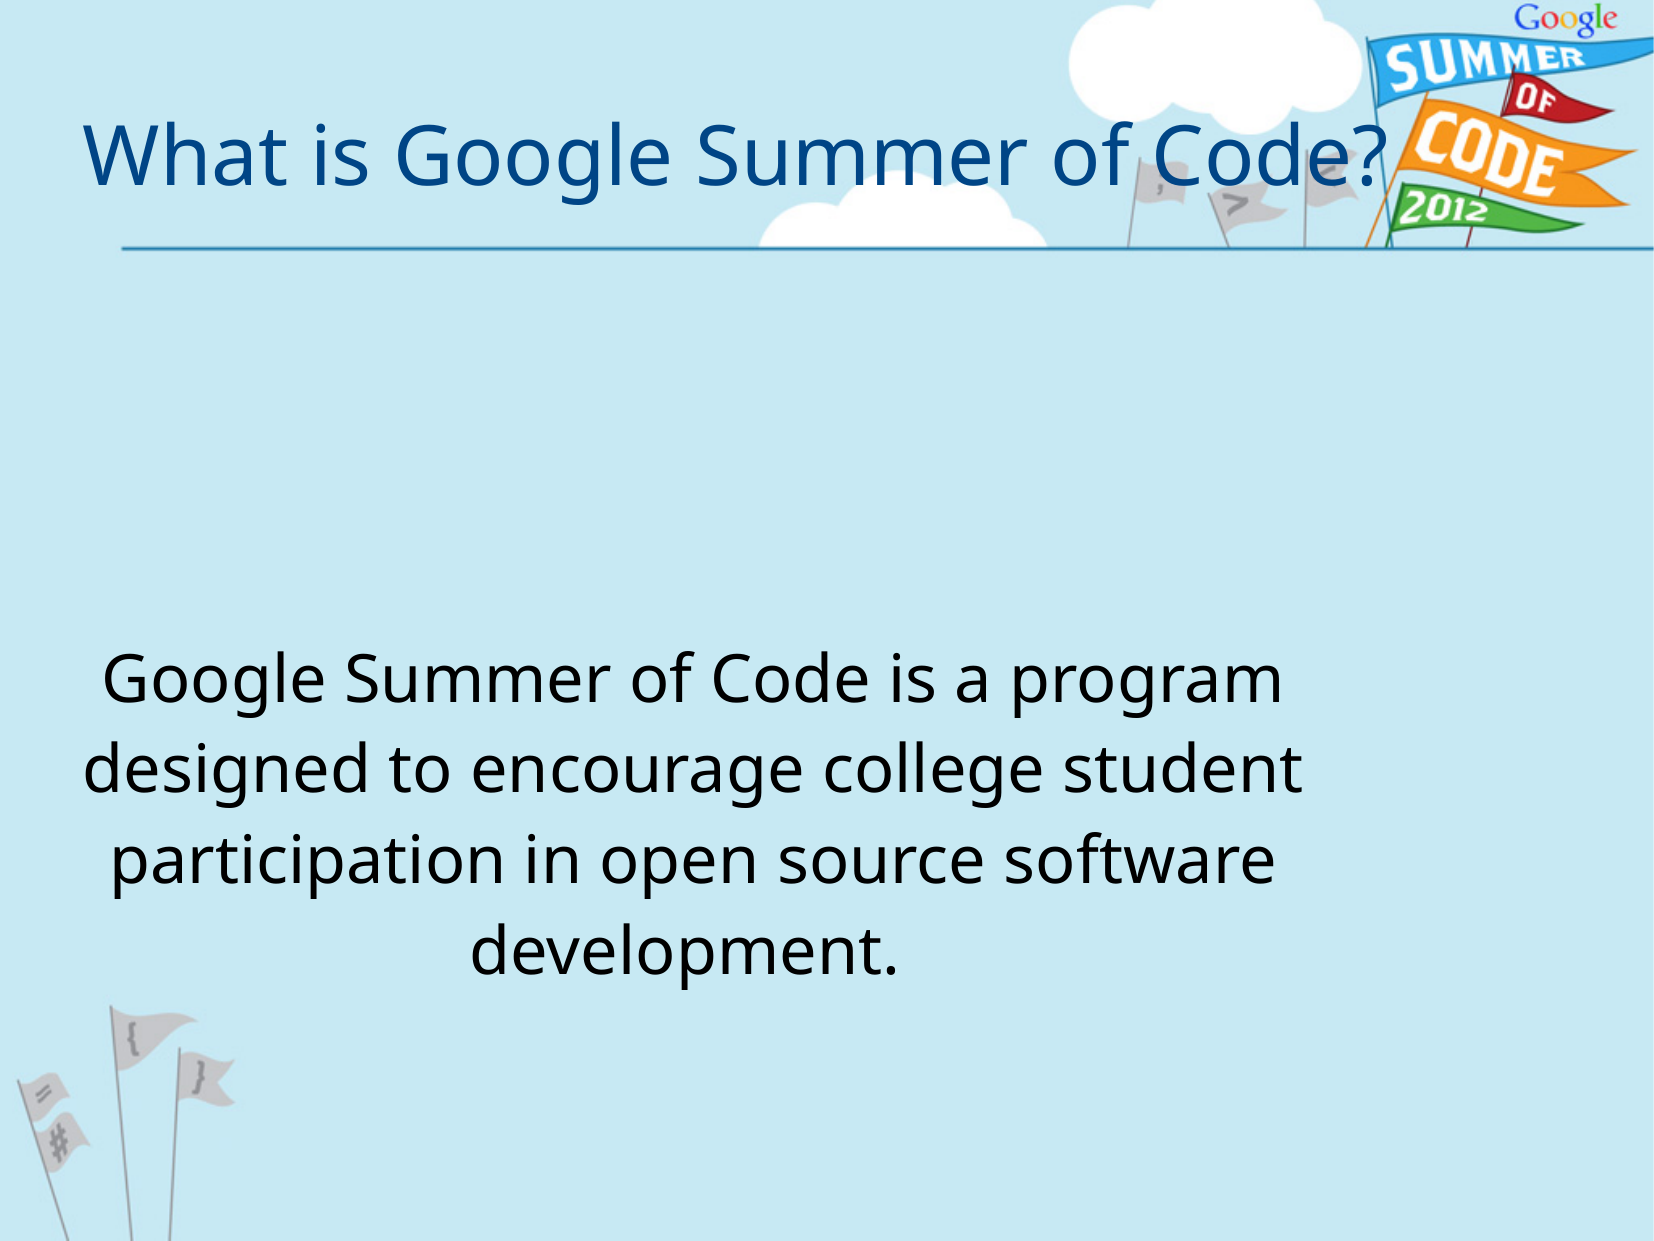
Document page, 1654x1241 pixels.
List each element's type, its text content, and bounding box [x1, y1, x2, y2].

picture [0, 0, 1654, 1241]
subtitle Google Summer of Code is a program designed to encourage college student participation in open source software development. [82, 290, 1571, 1109]
title What is Google Summer of Code? [82, 49, 1571, 257]
